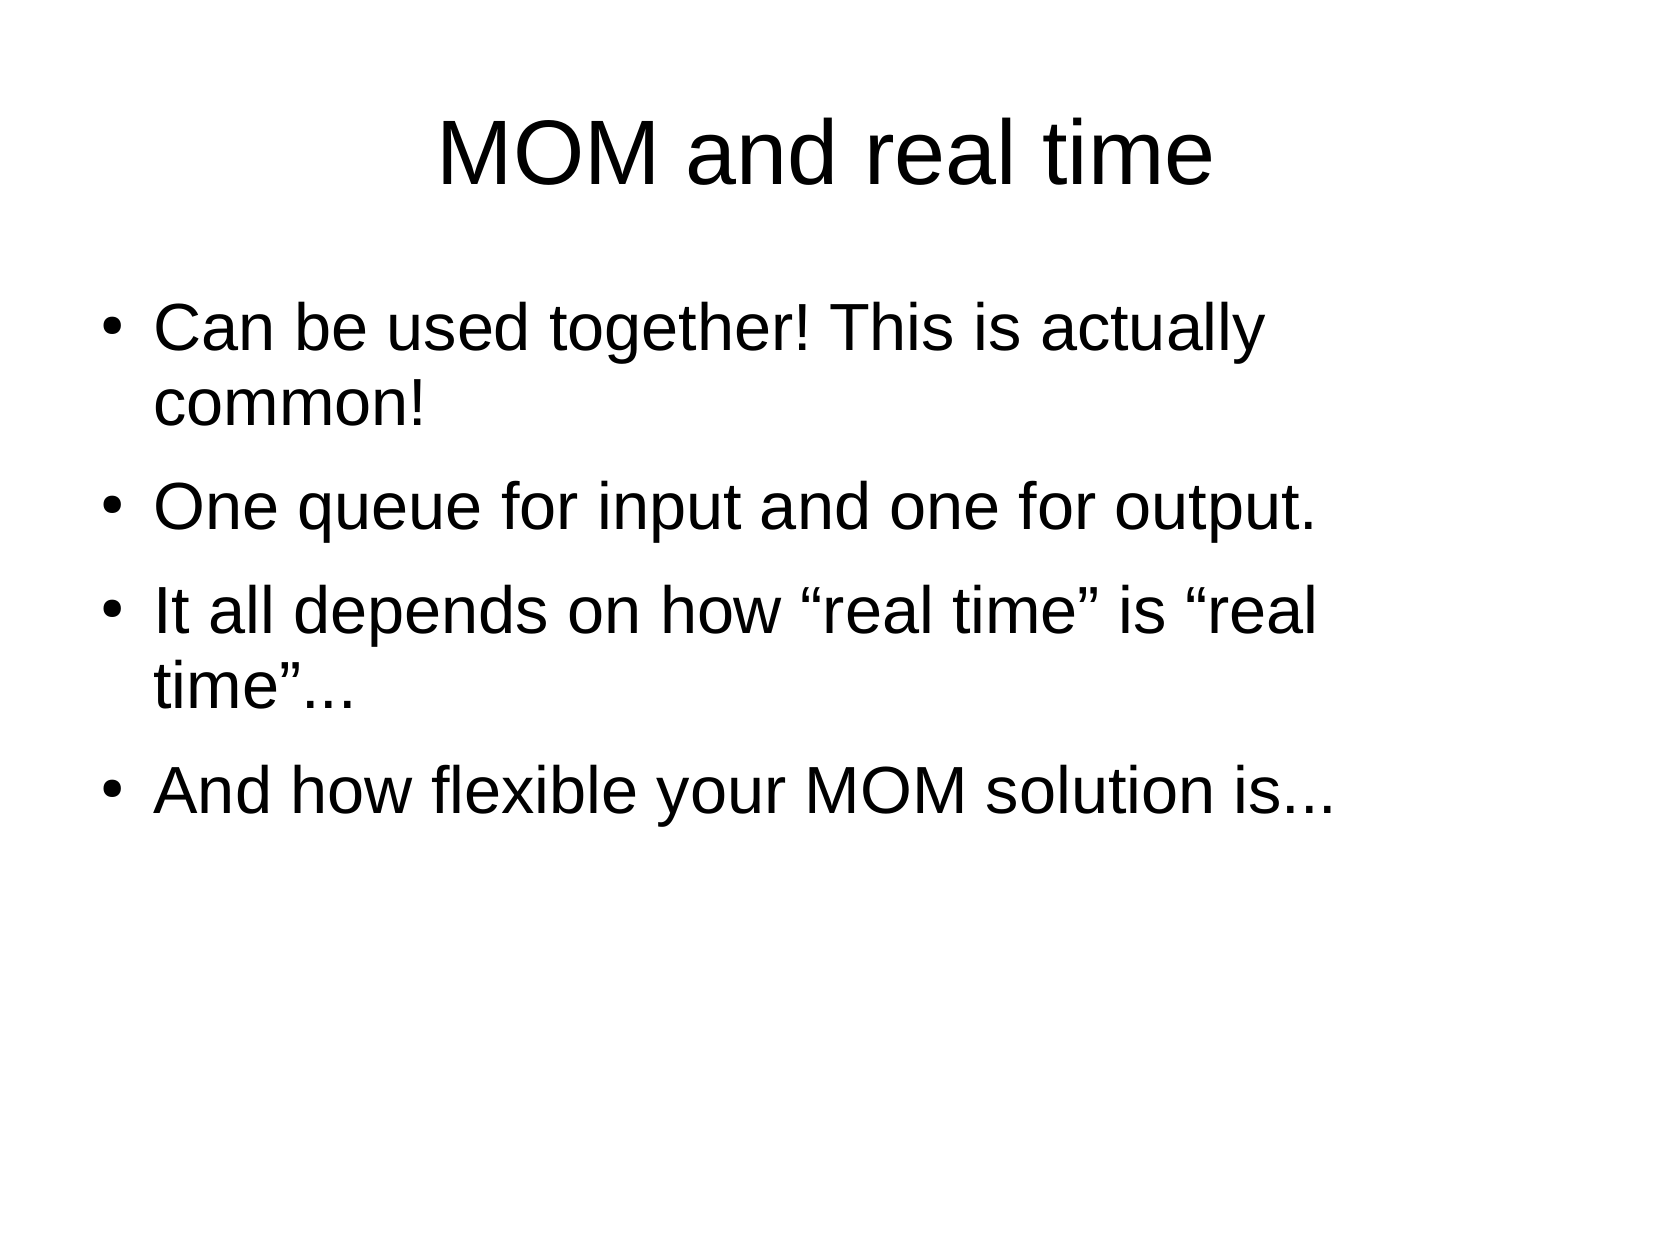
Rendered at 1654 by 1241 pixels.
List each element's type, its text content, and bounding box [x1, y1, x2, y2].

list Can be used together! This is actually common! One queue for input and one for output. It all depends on how “real time” is “real time”... And how flexible your MOM solution is... [82, 290, 1538, 1010]
title MOM and real time [82, 49, 1571, 257]
